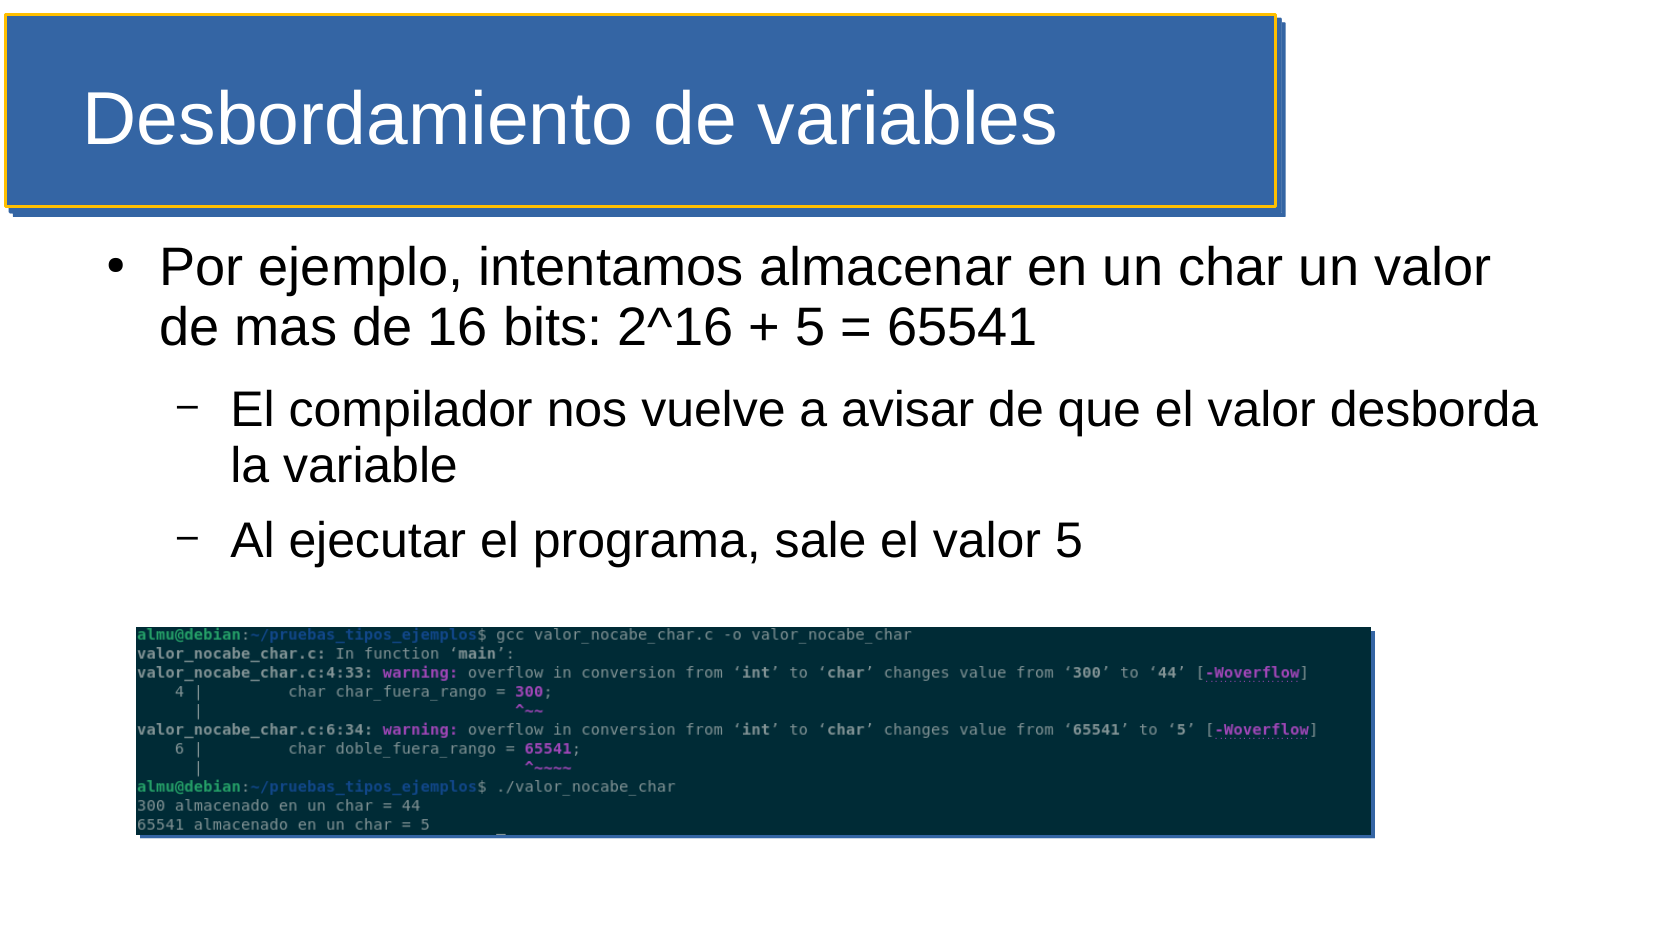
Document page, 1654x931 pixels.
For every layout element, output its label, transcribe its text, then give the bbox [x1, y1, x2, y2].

picture [291, 651, 297, 658]
picture [166, 727, 173, 734]
picture [819, 632, 825, 639]
picture [148, 727, 154, 734]
picture [280, 727, 287, 734]
title Desbordamiento de variables [82, 44, 1235, 192]
picture [214, 627, 230, 639]
picture [706, 727, 722, 734]
picture [404, 670, 410, 677]
picture [630, 629, 636, 639]
picture [564, 632, 570, 639]
picture [309, 746, 315, 753]
picture [318, 784, 324, 791]
picture [469, 689, 476, 698]
picture [1159, 668, 1176, 677]
picture [545, 632, 551, 639]
picture [621, 632, 627, 639]
picture [459, 651, 476, 658]
picture [158, 648, 164, 658]
picture [602, 727, 608, 734]
picture [223, 727, 230, 734]
picture [347, 686, 353, 696]
picture [1273, 724, 1279, 734]
picture [1178, 725, 1185, 734]
picture [734, 632, 740, 639]
picture [658, 784, 665, 791]
picture [280, 651, 287, 658]
picture [233, 667, 249, 677]
picture [280, 822, 286, 829]
picture [214, 727, 220, 734]
picture [1036, 727, 1053, 734]
picture [904, 727, 910, 734]
picture [290, 632, 296, 639]
picture [479, 647, 495, 658]
picture [583, 784, 589, 791]
picture [422, 651, 428, 658]
picture [176, 803, 183, 810]
picture [970, 727, 977, 734]
picture [242, 822, 249, 829]
picture [233, 632, 239, 639]
picture [932, 670, 939, 677]
picture [753, 727, 759, 734]
picture [1282, 724, 1288, 734]
picture [942, 670, 948, 677]
picture [1243, 670, 1251, 677]
picture [639, 632, 646, 639]
picture [271, 724, 277, 734]
picture [309, 781, 315, 791]
picture [233, 648, 249, 658]
picture [668, 727, 674, 734]
picture [838, 667, 844, 677]
picture [923, 670, 929, 680]
picture [139, 727, 145, 734]
picture [177, 727, 183, 734]
picture [347, 800, 353, 810]
picture [383, 727, 400, 734]
picture [205, 781, 212, 791]
picture [166, 651, 173, 658]
picture [706, 670, 722, 677]
picture [564, 744, 571, 753]
picture [1150, 727, 1156, 734]
picture [545, 784, 551, 791]
picture [309, 651, 315, 658]
picture [592, 784, 598, 791]
picture [488, 727, 495, 734]
picture [383, 670, 400, 677]
picture [157, 724, 164, 734]
picture [800, 670, 806, 677]
picture [214, 651, 220, 658]
picture [488, 670, 495, 677]
picture [327, 668, 334, 677]
picture [857, 632, 863, 639]
picture [649, 781, 655, 791]
picture [176, 687, 182, 696]
picture [299, 743, 304, 753]
picture [1074, 725, 1081, 734]
picture [195, 822, 202, 829]
picture [432, 746, 438, 753]
picture [858, 670, 864, 677]
picture [223, 803, 230, 810]
picture [309, 689, 315, 696]
picture [271, 784, 277, 794]
picture [148, 629, 202, 642]
picture [885, 727, 891, 734]
picture [451, 689, 457, 696]
picture [139, 820, 145, 829]
picture [829, 727, 835, 734]
picture [838, 632, 844, 639]
picture [148, 801, 154, 810]
picture [1224, 725, 1241, 734]
picture [223, 651, 230, 658]
picture [177, 820, 182, 829]
picture [138, 784, 145, 791]
picture [356, 689, 362, 696]
picture [1112, 725, 1119, 734]
picture [1264, 727, 1270, 734]
picture [177, 651, 183, 658]
picture [195, 651, 211, 658]
picture [1235, 670, 1241, 677]
picture [422, 666, 429, 677]
picture [545, 744, 551, 753]
picture [460, 746, 466, 753]
picture [932, 727, 939, 734]
picture [299, 822, 306, 829]
picture [762, 668, 769, 677]
picture [177, 670, 183, 677]
picture [1255, 670, 1261, 677]
picture [138, 632, 145, 639]
picture [1102, 725, 1109, 734]
picture [847, 670, 854, 677]
picture [431, 784, 438, 791]
picture [800, 727, 806, 734]
picture [356, 668, 362, 677]
picture [299, 686, 304, 696]
picture [526, 687, 532, 696]
picture [1253, 727, 1261, 734]
picture [233, 724, 249, 734]
picture [309, 727, 315, 734]
picture [744, 723, 750, 734]
picture [422, 820, 428, 829]
picture [923, 727, 929, 737]
picture [139, 651, 145, 658]
picture [148, 651, 154, 658]
picture [262, 822, 268, 829]
picture [413, 727, 419, 734]
picture [271, 632, 277, 642]
picture [139, 670, 145, 677]
picture [1215, 668, 1232, 677]
picture [280, 670, 287, 677]
picture [356, 743, 362, 753]
picture [1083, 668, 1090, 677]
picture [233, 784, 239, 791]
picture [479, 746, 485, 756]
picture [1281, 670, 1299, 677]
picture [224, 822, 230, 829]
picture [999, 670, 1005, 677]
picture [147, 781, 202, 794]
picture [356, 803, 362, 810]
picture [620, 727, 627, 734]
picture [261, 651, 268, 658]
picture [847, 629, 854, 639]
picture [668, 629, 674, 639]
list Por ejemplo, intentamos almacenar en un char un valor de mas de 16 bits: 2^16 + 5 = 65541 El compilador nos vuelve a avisar de que el valor desborda la variable Al ejecutar el programa, sale el valor 5 [88, 236, 1565, 798]
picture [271, 648, 277, 658]
picture [309, 629, 315, 639]
picture [620, 784, 627, 791]
picture [252, 800, 258, 810]
picture [422, 723, 429, 734]
picture [148, 820, 154, 829]
picture [526, 784, 532, 791]
picture [167, 820, 173, 829]
picture [404, 727, 410, 734]
picture [479, 783, 485, 791]
picture [1291, 727, 1308, 734]
picture [375, 822, 381, 829]
picture [148, 670, 154, 677]
picture [744, 666, 750, 677]
picture [346, 725, 363, 734]
picture [526, 670, 532, 677]
picture [1084, 725, 1090, 734]
picture [346, 668, 353, 677]
picture [290, 803, 296, 810]
picture [309, 822, 315, 829]
picture [753, 670, 759, 677]
picture [1131, 670, 1137, 677]
picture [243, 803, 249, 810]
picture [365, 819, 372, 829]
picture [999, 727, 1005, 734]
picture [479, 689, 485, 696]
picture [214, 803, 220, 810]
picture [194, 803, 202, 810]
picture [1036, 670, 1053, 677]
picture [904, 670, 910, 677]
picture [885, 670, 891, 677]
picture [158, 667, 164, 677]
picture [195, 670, 211, 677]
picture [432, 727, 447, 737]
picture [526, 727, 532, 734]
picture [847, 727, 854, 734]
picture [858, 727, 864, 734]
picture [602, 670, 608, 677]
picture [762, 632, 769, 639]
picture [403, 689, 409, 696]
picture [422, 689, 428, 696]
picture [602, 632, 608, 639]
picture [291, 670, 297, 677]
picture [611, 781, 617, 791]
picture [214, 670, 220, 677]
picture [375, 746, 381, 753]
picture [479, 631, 485, 639]
picture [526, 744, 532, 753]
picture [762, 725, 769, 734]
picture [535, 671, 542, 677]
picture [441, 784, 447, 794]
picture [205, 803, 211, 810]
picture [271, 667, 277, 677]
picture [810, 632, 816, 639]
picture [290, 784, 296, 791]
picture [223, 670, 230, 677]
picture [195, 727, 211, 734]
picture [291, 727, 297, 734]
picture [838, 724, 844, 734]
picture [895, 667, 901, 677]
picture [1273, 667, 1279, 677]
picture [412, 801, 419, 810]
picture [677, 632, 684, 639]
picture [970, 670, 977, 677]
picture [895, 724, 901, 734]
picture [214, 780, 230, 791]
picture [261, 727, 268, 734]
picture [535, 728, 542, 734]
picture [1244, 727, 1251, 734]
picture [375, 651, 381, 658]
picture [895, 632, 901, 639]
picture [432, 670, 447, 680]
picture [1264, 667, 1269, 677]
picture [309, 670, 315, 677]
picture [166, 670, 173, 677]
picture [554, 744, 561, 753]
picture [1093, 668, 1100, 677]
picture [1093, 725, 1099, 734]
picture [431, 632, 438, 639]
picture [403, 801, 409, 810]
picture [261, 670, 268, 677]
picture [176, 744, 183, 753]
picture [1074, 668, 1081, 677]
picture [829, 670, 835, 677]
picture [205, 629, 212, 639]
picture [942, 727, 948, 734]
picture [535, 687, 542, 696]
picture [157, 801, 164, 810]
picture [885, 629, 890, 639]
picture [347, 746, 353, 753]
picture [441, 632, 447, 642]
picture [516, 687, 523, 696]
picture [337, 743, 343, 753]
picture [328, 725, 334, 734]
picture [498, 632, 504, 642]
picture [271, 819, 277, 829]
picture [408, 746, 419, 753]
picture [213, 822, 221, 829]
picture [536, 744, 542, 753]
picture [620, 670, 627, 677]
picture [413, 670, 419, 677]
picture [602, 784, 608, 791]
